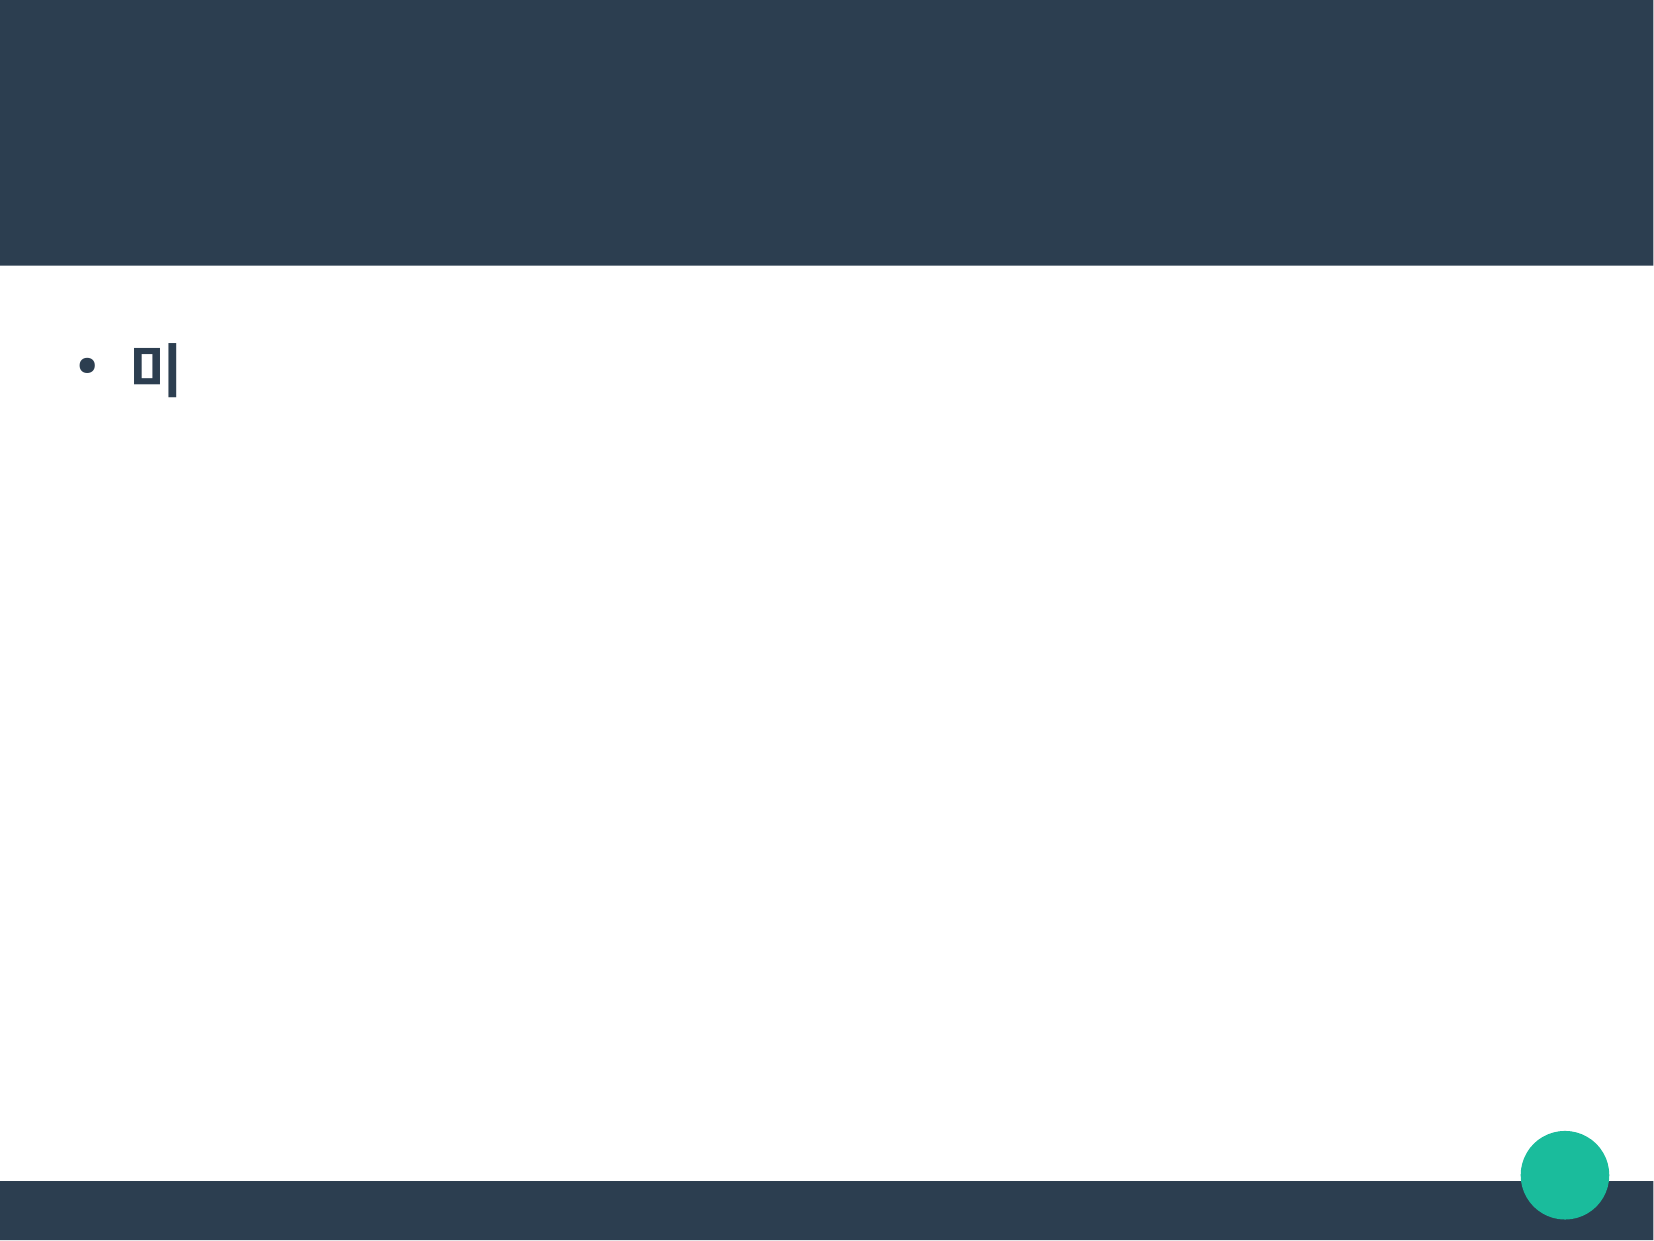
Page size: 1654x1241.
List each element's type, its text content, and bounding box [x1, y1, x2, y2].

list 미 [59, 324, 1595, 1152]
